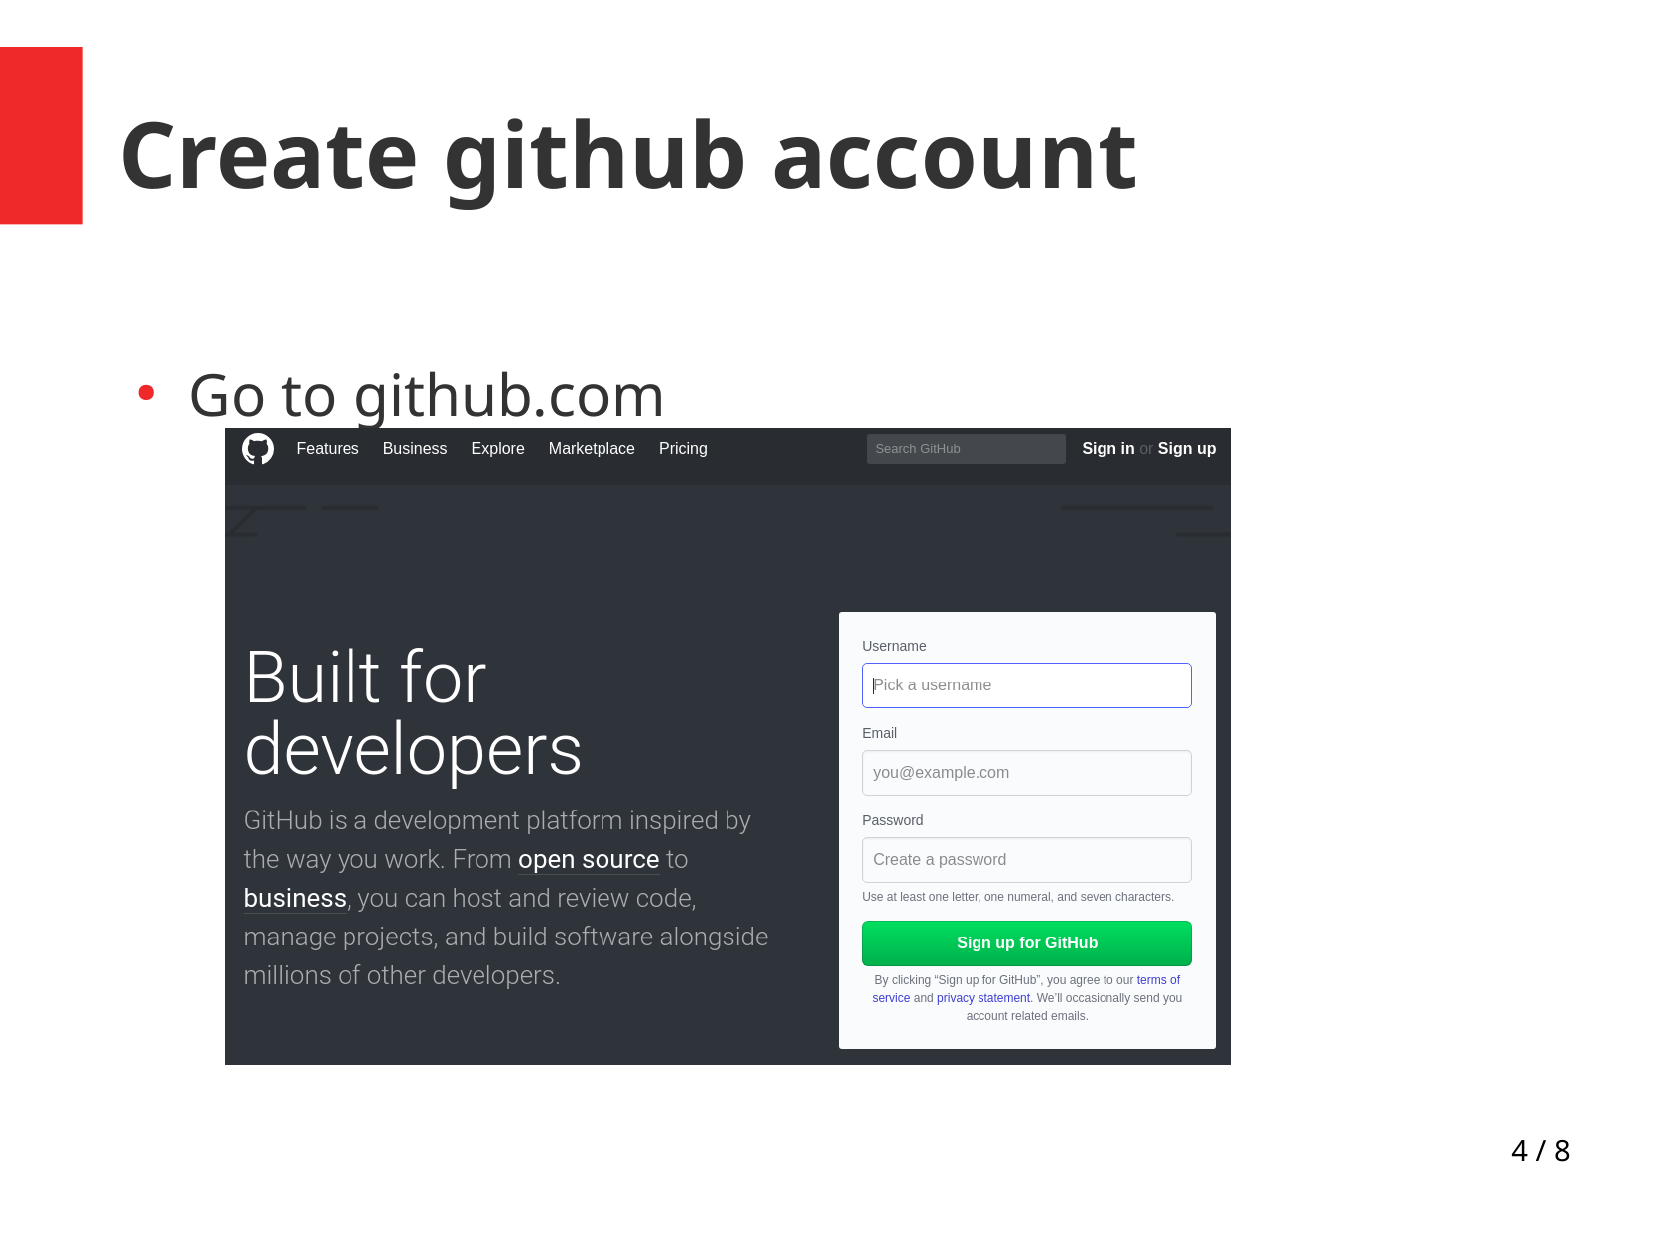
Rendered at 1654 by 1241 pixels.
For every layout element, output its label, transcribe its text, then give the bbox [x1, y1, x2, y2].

list Go to github.com [118, 354, 1536, 1074]
picture [225, 428, 1231, 1066]
title Create github account [118, 49, 1571, 257]
